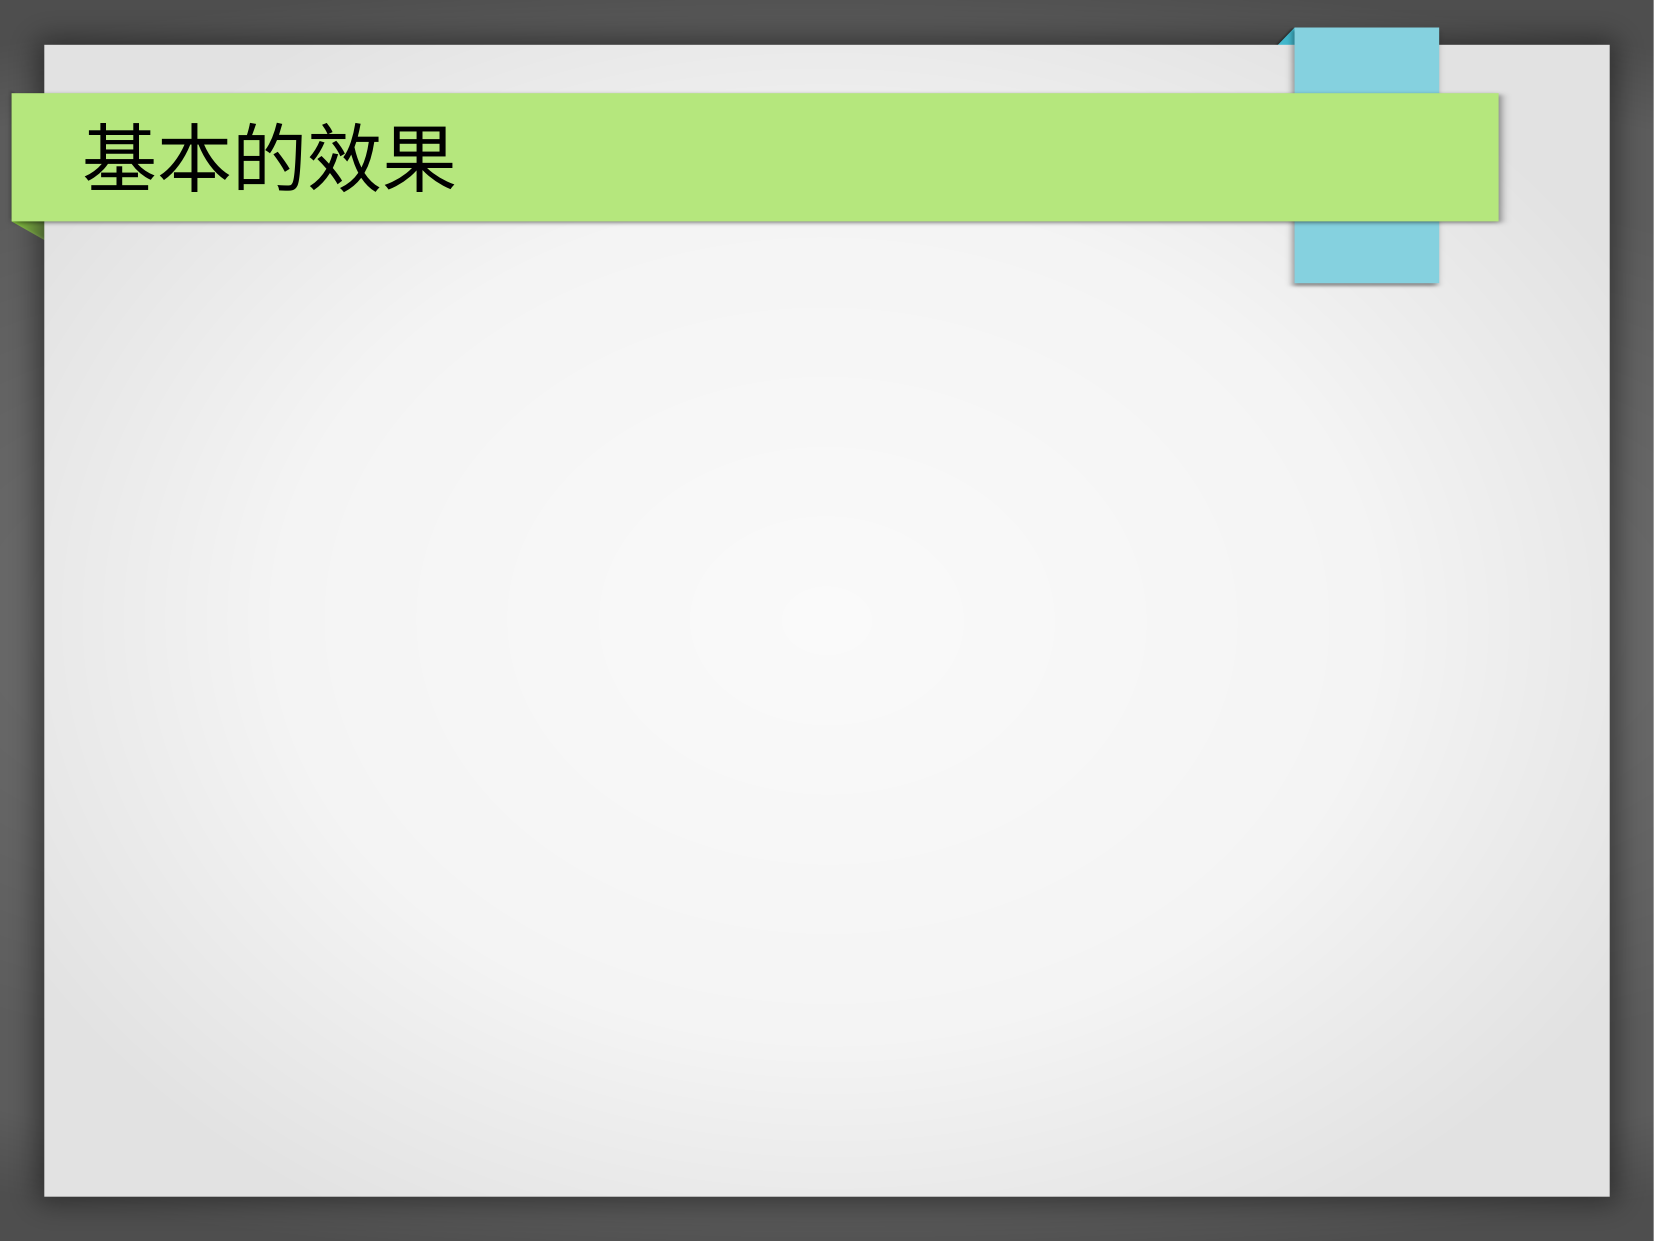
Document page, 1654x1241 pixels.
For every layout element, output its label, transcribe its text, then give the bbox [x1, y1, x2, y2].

picture [0, 0, 1654, 1241]
title 基本的效果 [82, 94, 1264, 213]
